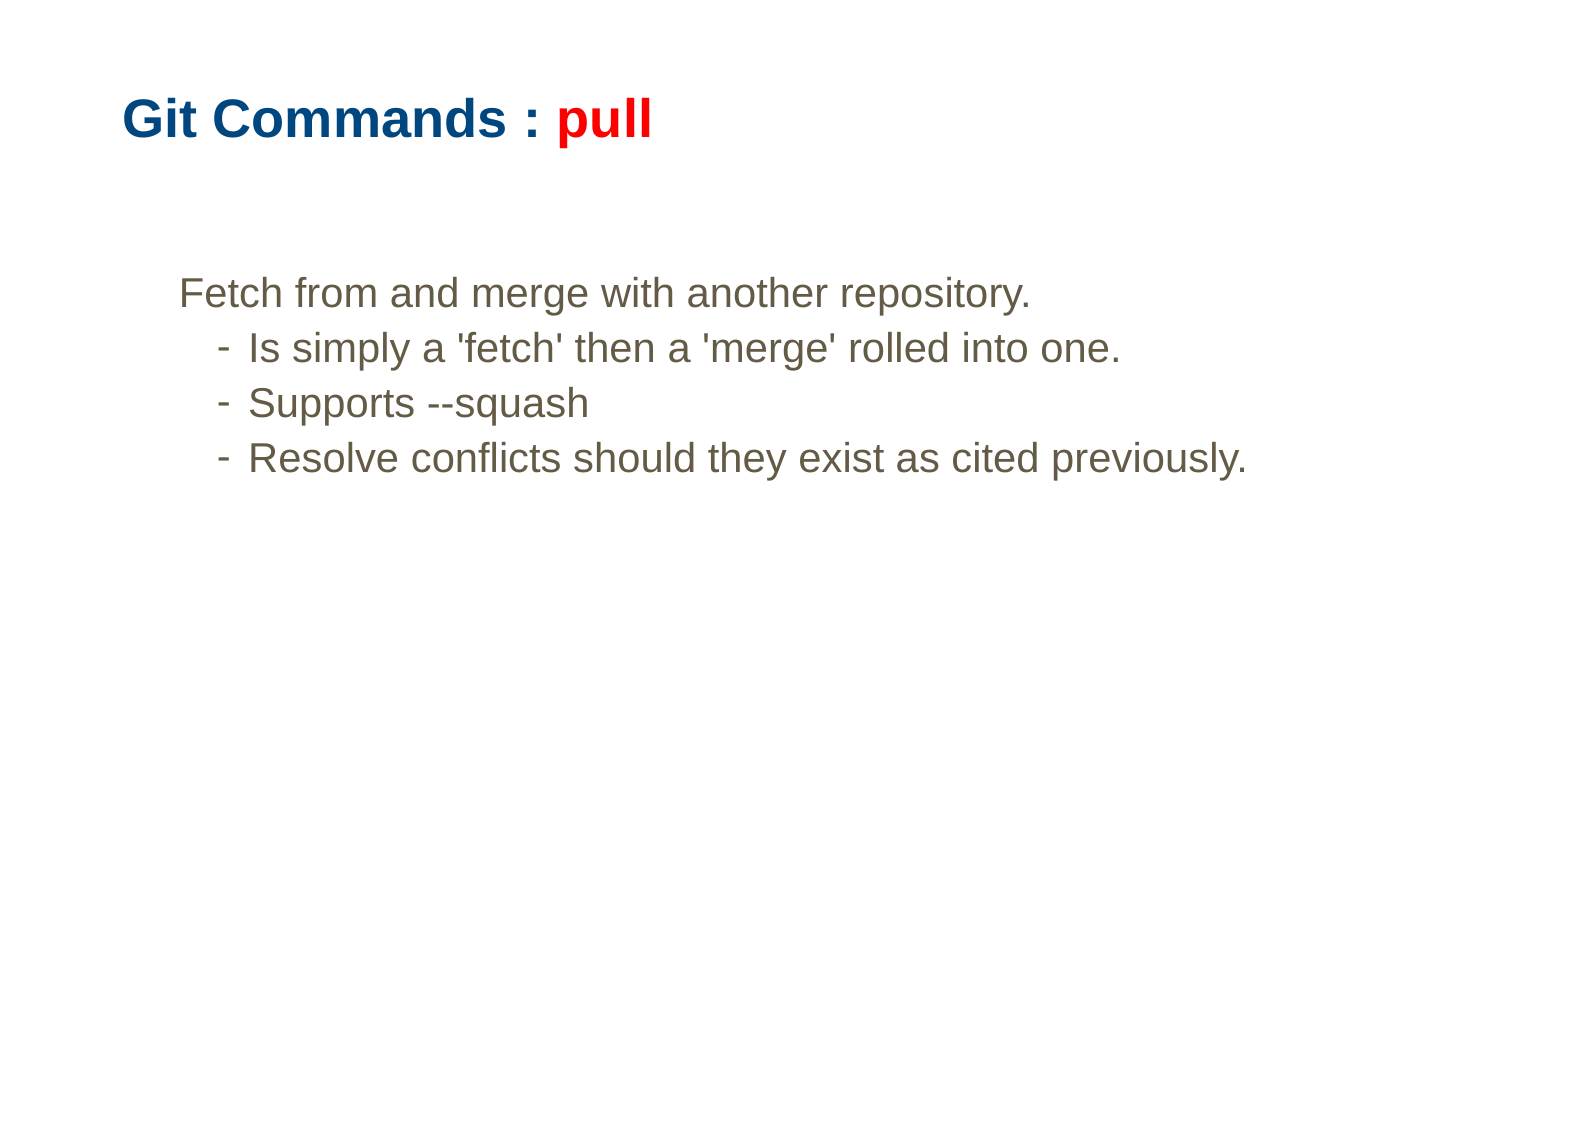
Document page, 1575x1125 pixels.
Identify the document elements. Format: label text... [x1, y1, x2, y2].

list Fetch from and merge with another repository. Is simply a 'fetch' then a 'merge' rolled into one. Supports --squash Resolve conflicts should they exist as cited previously. [122, 265, 1398, 941]
title Git Commands : pull [122, 76, 1541, 157]
